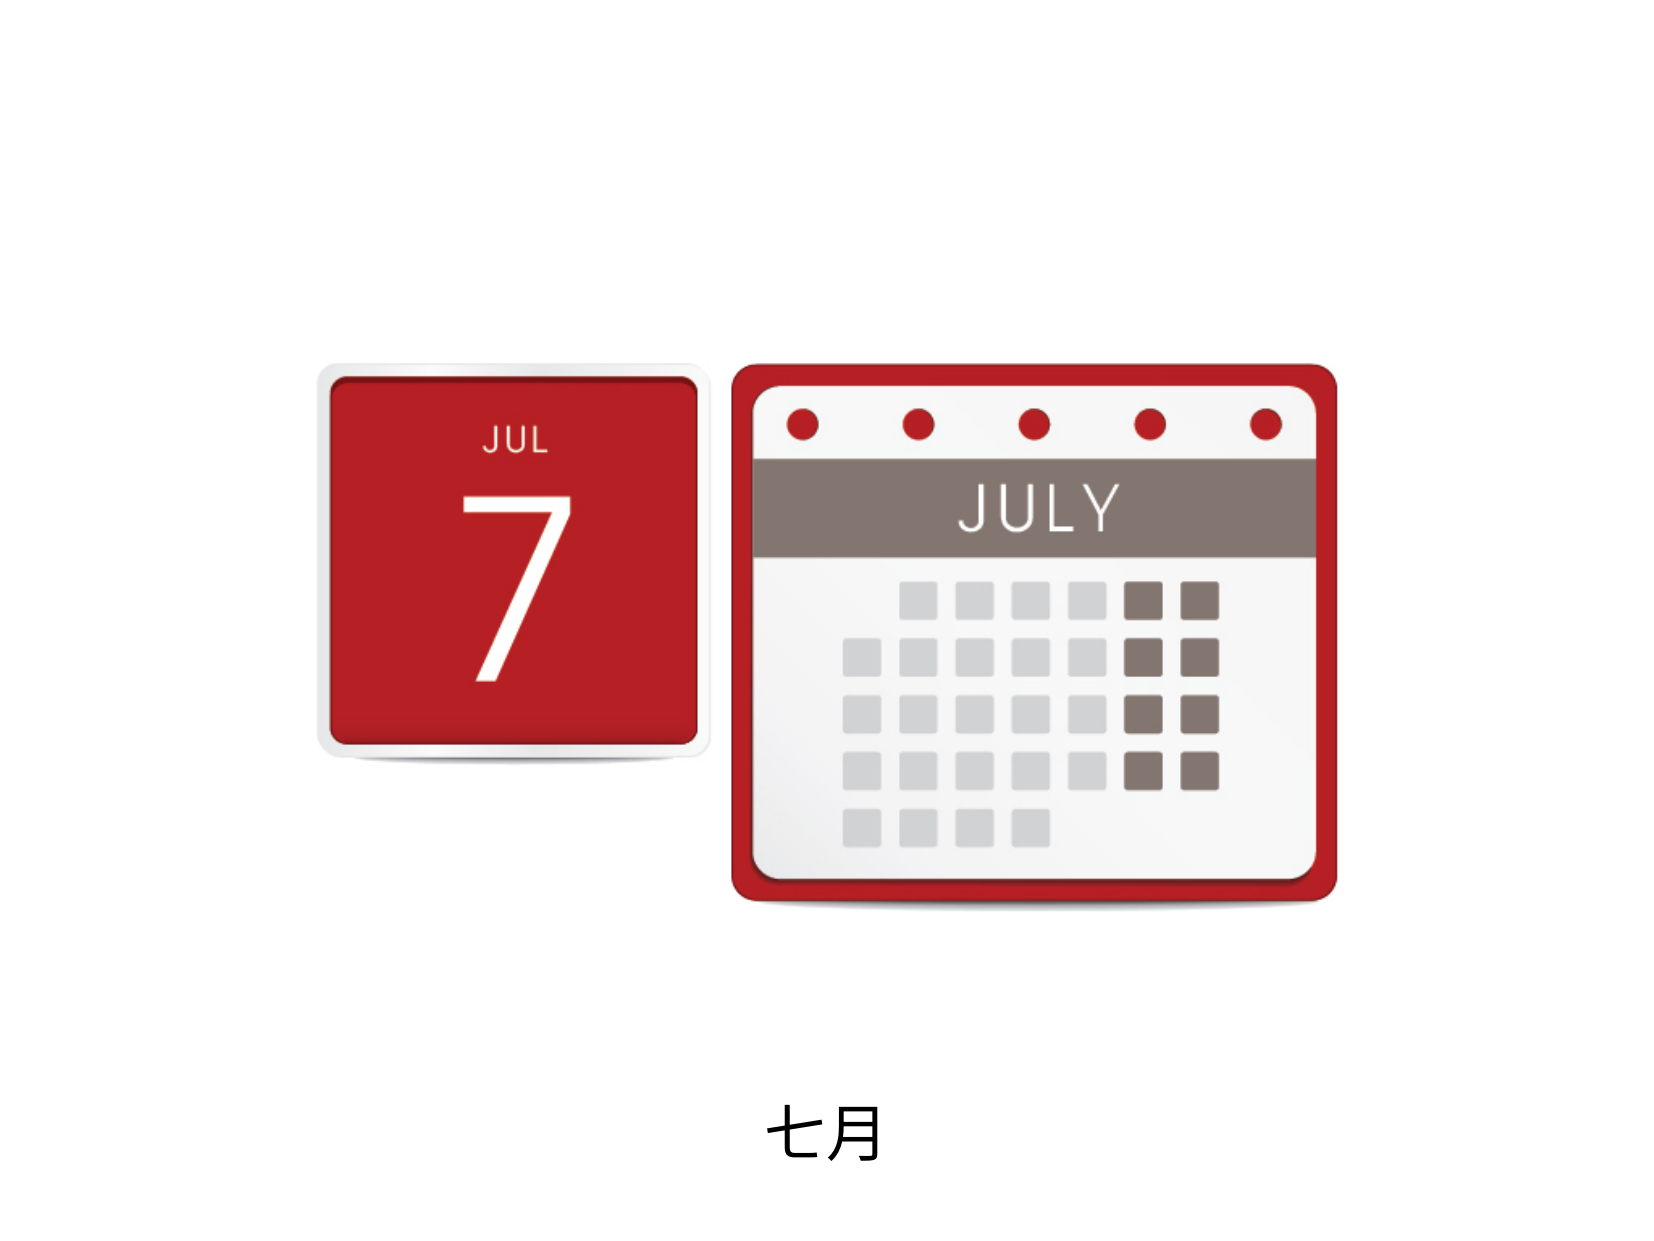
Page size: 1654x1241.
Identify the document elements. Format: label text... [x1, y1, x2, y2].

picture [0, 0, 1654, 1241]
title 七月 [82, 1025, 1571, 1233]
